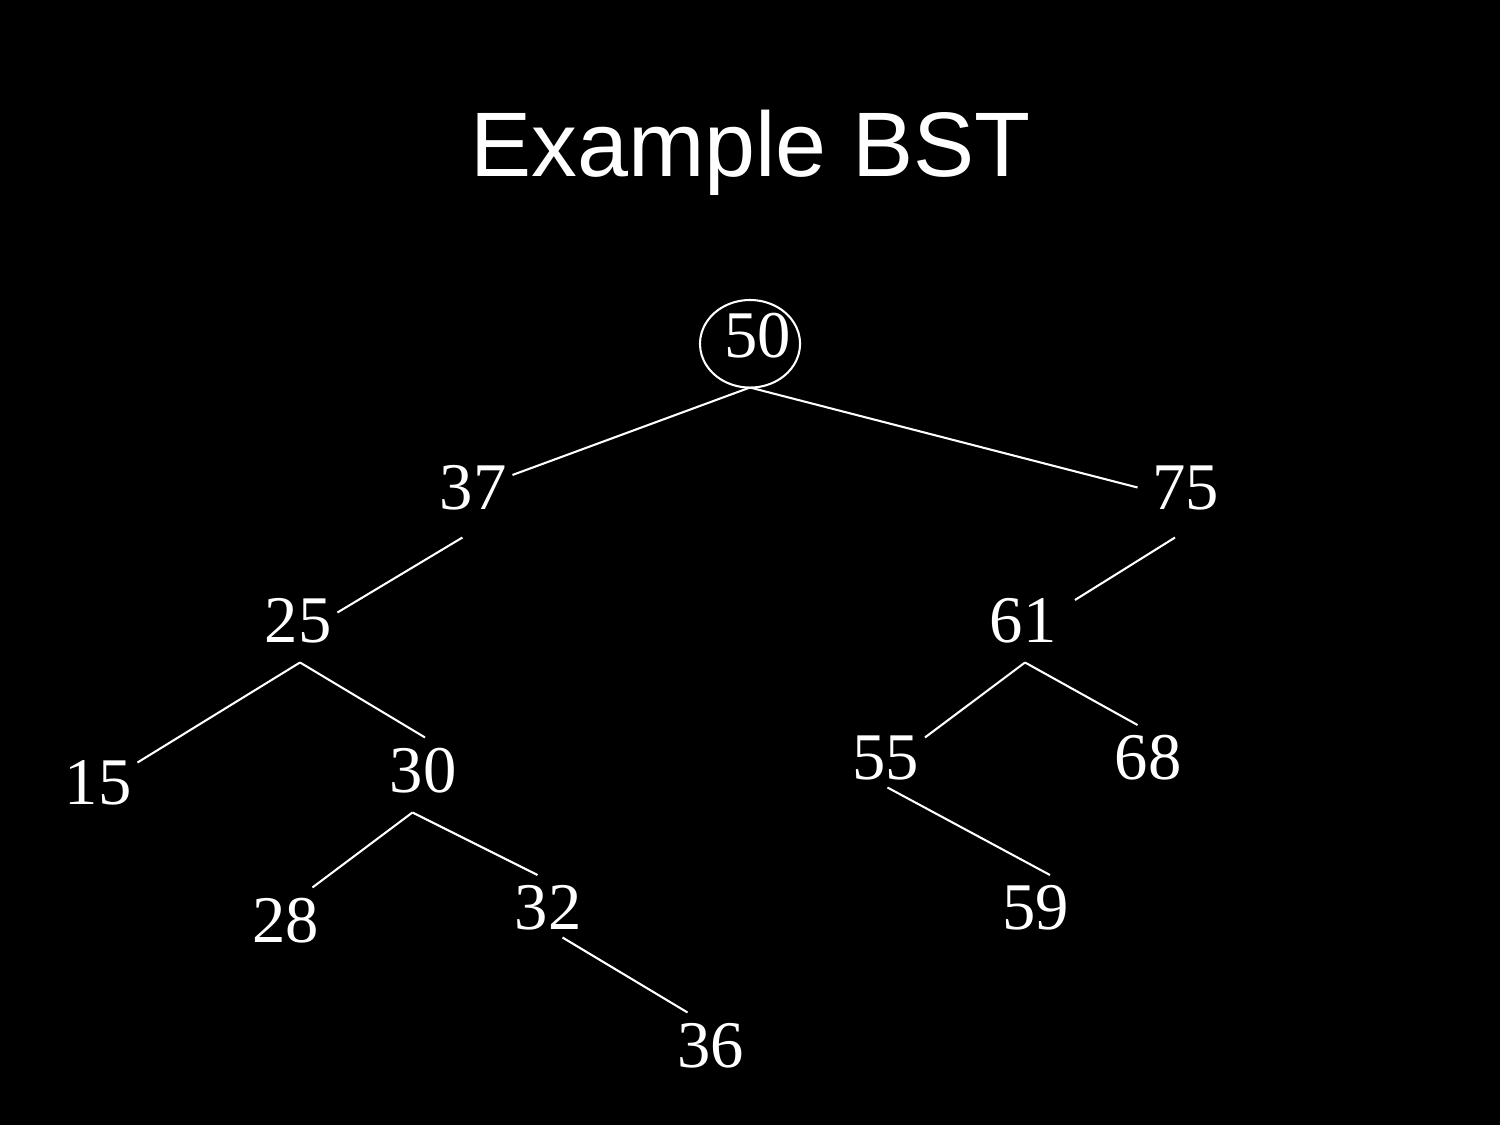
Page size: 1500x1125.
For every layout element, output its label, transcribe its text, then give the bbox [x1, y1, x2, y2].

title Example BST [22, 50, 1480, 240]
text_box 61 [975, 574, 1072, 665]
text_box 50 [709, 290, 807, 381]
text_box 36 [662, 999, 760, 1090]
text_box 68 [1100, 712, 1197, 802]
text_box 15 [50, 737, 147, 827]
text_box 75 [1137, 442, 1235, 532]
text_box 50 [709, 302, 798, 381]
text_box 30 [375, 724, 472, 815]
text_box 55 [837, 712, 935, 802]
text_box 37 [425, 442, 522, 532]
text_box 59 [987, 862, 1085, 952]
text_box 50 [709, 372, 719, 381]
text_box 28 [237, 874, 335, 965]
text_box 32 [500, 862, 597, 952]
text_box 25 [250, 574, 347, 665]
